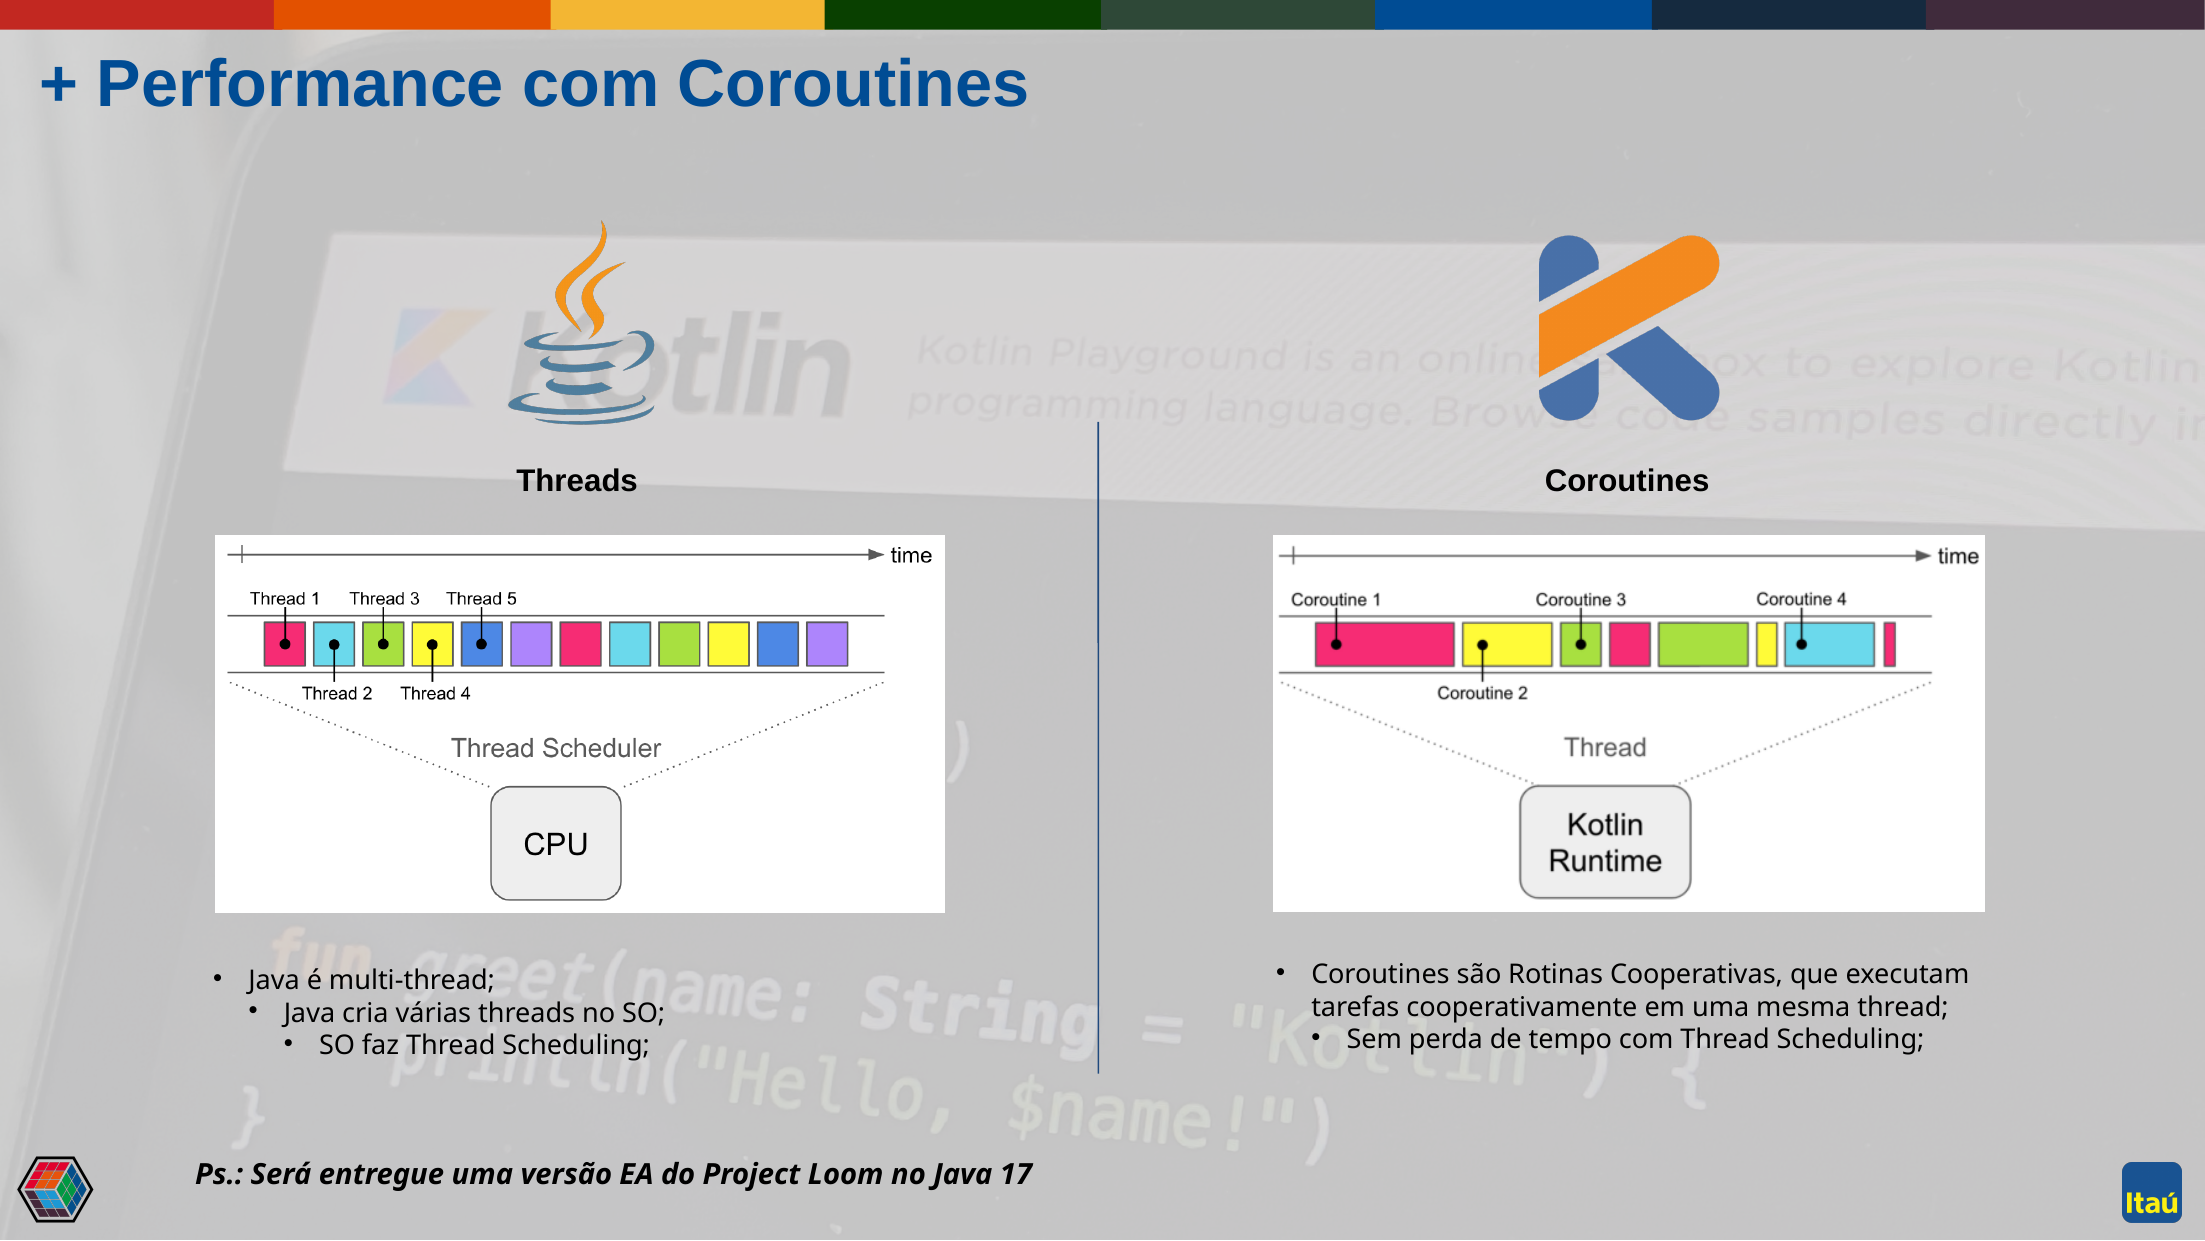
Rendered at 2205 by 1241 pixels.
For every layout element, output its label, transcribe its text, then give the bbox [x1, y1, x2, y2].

picture [15, 1149, 95, 1229]
picture [215, 535, 945, 913]
text_box Java é multi-thread; Java cria várias threads no SO; SO faz Thread Scheduling; [198, 955, 715, 1146]
picture [504, 220, 659, 433]
picture [1273, 535, 1985, 912]
picture [1536, 235, 1722, 421]
picture [2122, 1162, 2182, 1223]
title + Performance com Coroutines [39, 45, 2024, 122]
text_box Threads [440, 452, 715, 502]
text_box Ps.: Será entregue uma versão EA do Project Loom no Java 17 [180, 1146, 1407, 1241]
text_box Coroutines [1213, 452, 2041, 502]
text_box Coroutines são Rotinas Cooperativas, que executam tarefas cooperativamente em uma mesma thread; Sem perda de tempo com Thread Scheduling; [1261, 949, 2053, 1168]
